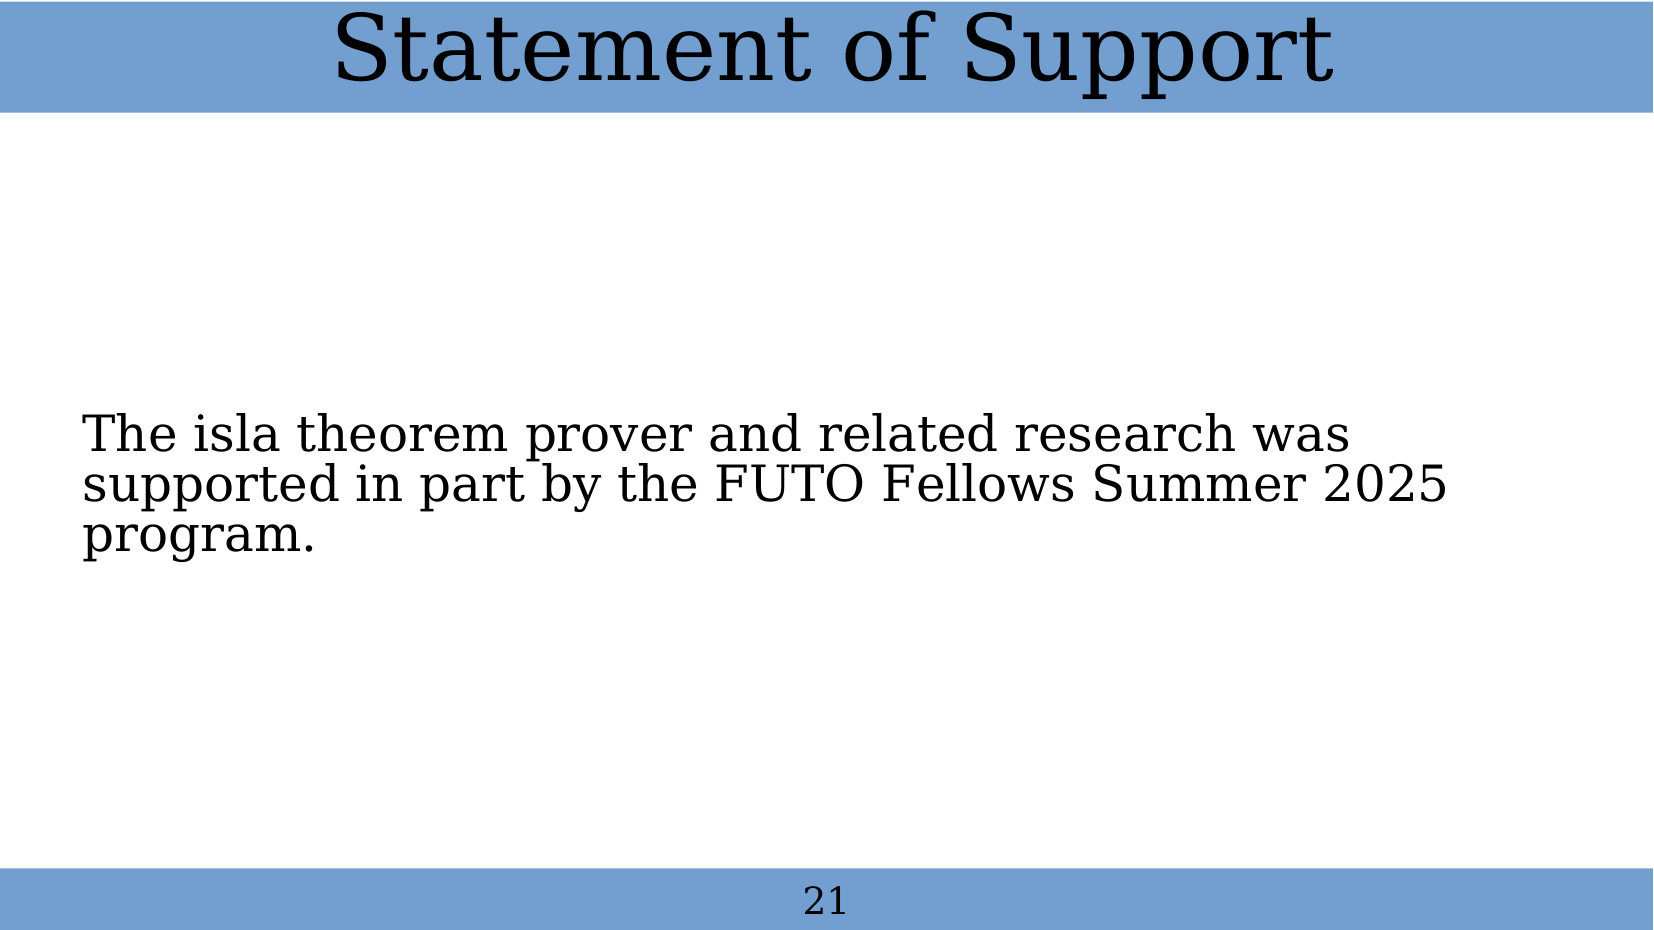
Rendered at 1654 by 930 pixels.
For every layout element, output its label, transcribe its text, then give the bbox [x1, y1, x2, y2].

text_box Statement of Support [167, 0, 1498, 107]
title [0, 1, 1653, 113]
text_box 21 [770, 877, 883, 930]
text_box [0, 868, 1653, 930]
subtitle The isla theorem prover and related research was supported in part by the FUTO Fellows Summer 2025 program. [82, 212, 1571, 763]
